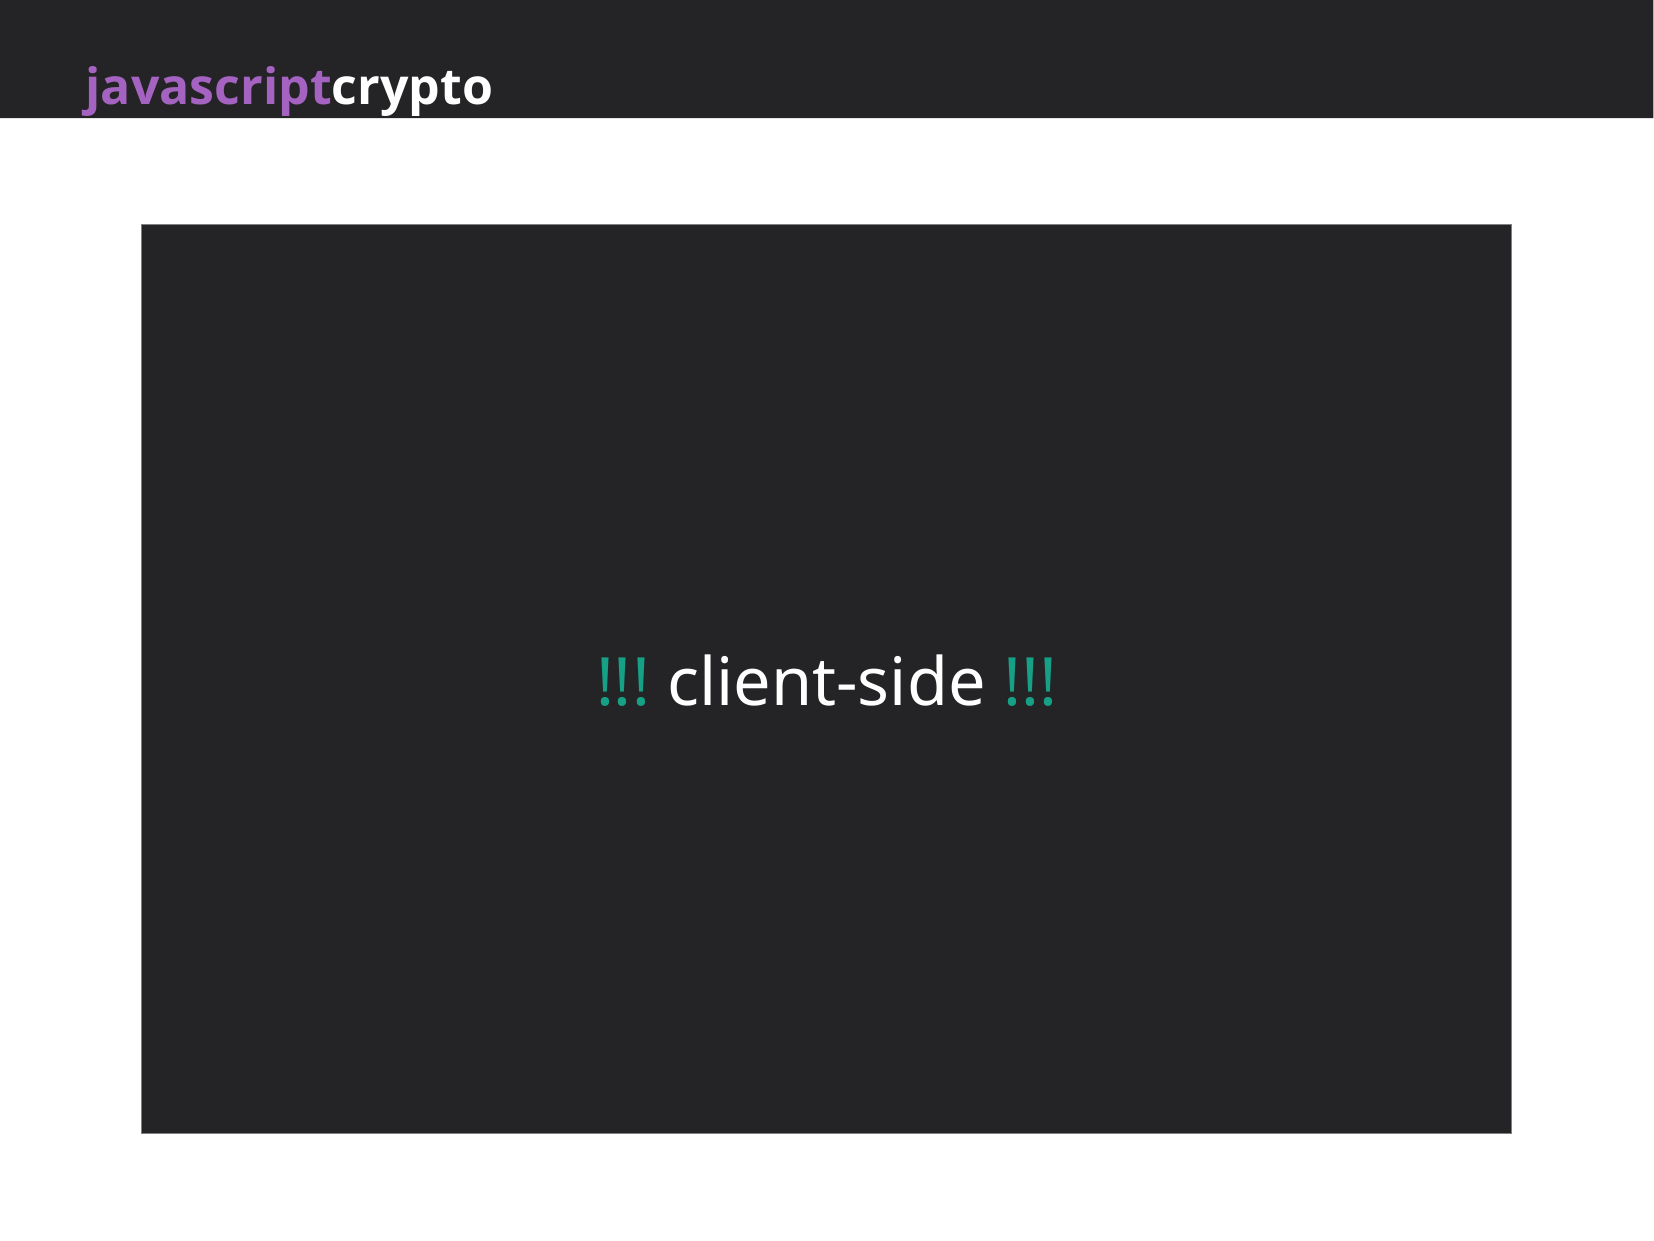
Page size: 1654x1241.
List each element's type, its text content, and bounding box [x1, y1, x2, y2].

text_box [0, 0, 1654, 119]
text_box [165, 531, 1441, 1087]
text_box javascriptcrypto [70, 43, 544, 119]
text_box !!! client-side !!! [141, 224, 1512, 1134]
